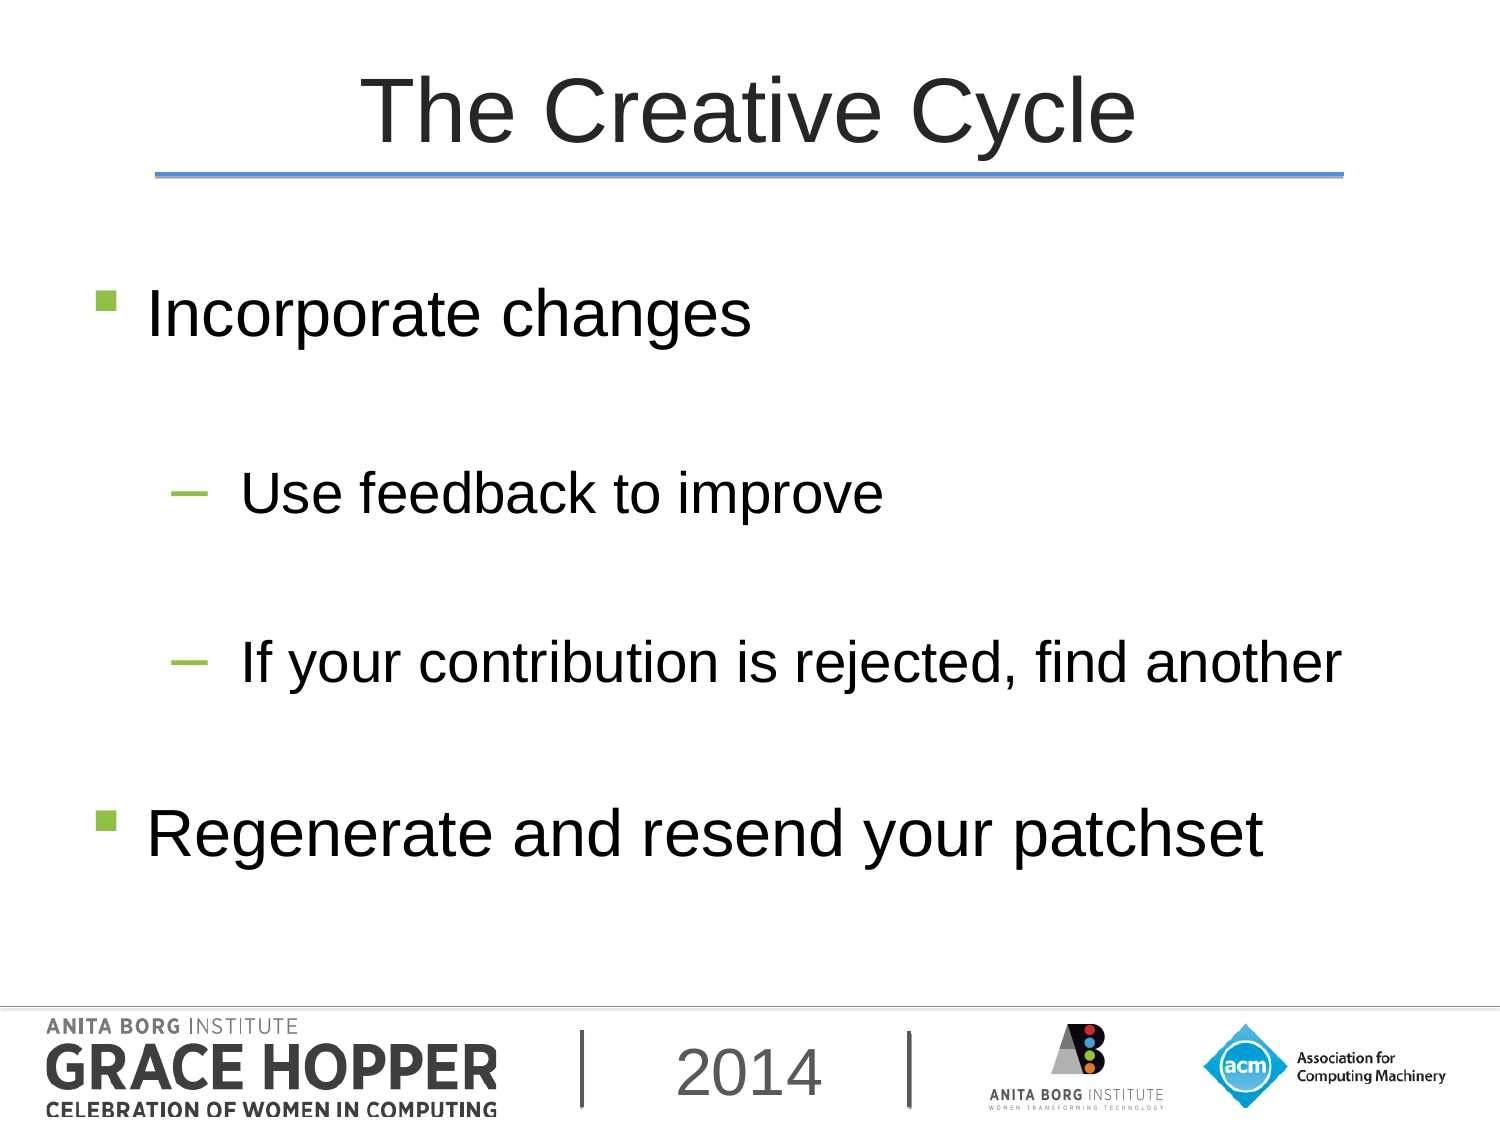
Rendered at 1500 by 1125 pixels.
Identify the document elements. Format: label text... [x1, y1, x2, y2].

title The Creative Cycle [75, 19, 1425, 191]
picture [989, 1024, 1163, 1110]
list Incorporate changes Use feedback to improve If your contribution is rejected, find another Regenerate and resend your patchset [75, 262, 1425, 1005]
